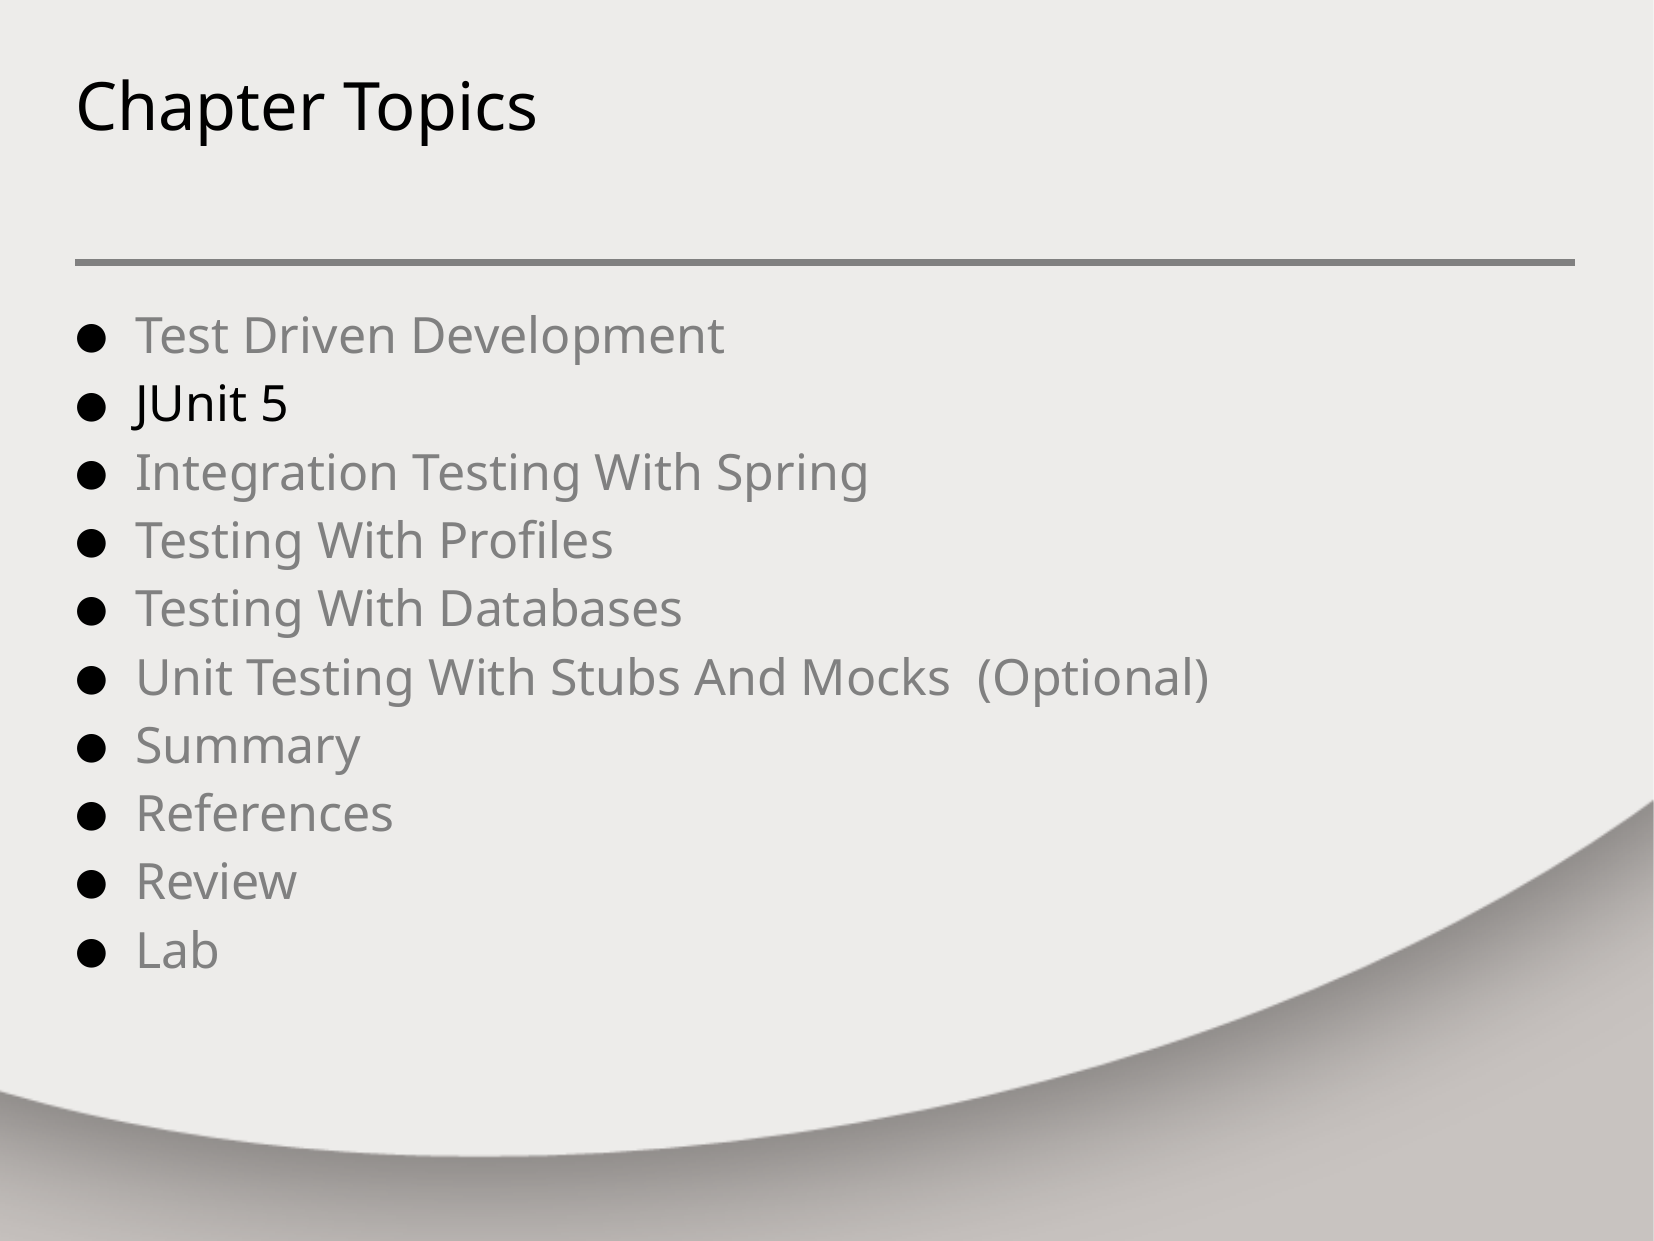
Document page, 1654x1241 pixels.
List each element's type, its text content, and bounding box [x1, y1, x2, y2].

list Test Driven Development JUnit 5 Integration Testing With Spring Testing With Profiles Testing With Databases Unit Testing With Stubs And Mocks (Optional) Summary References Review Lab [75, 300, 1576, 1163]
title Chapter Topics [75, 75, 1576, 226]
picture [0, 0, 1654, 1241]
